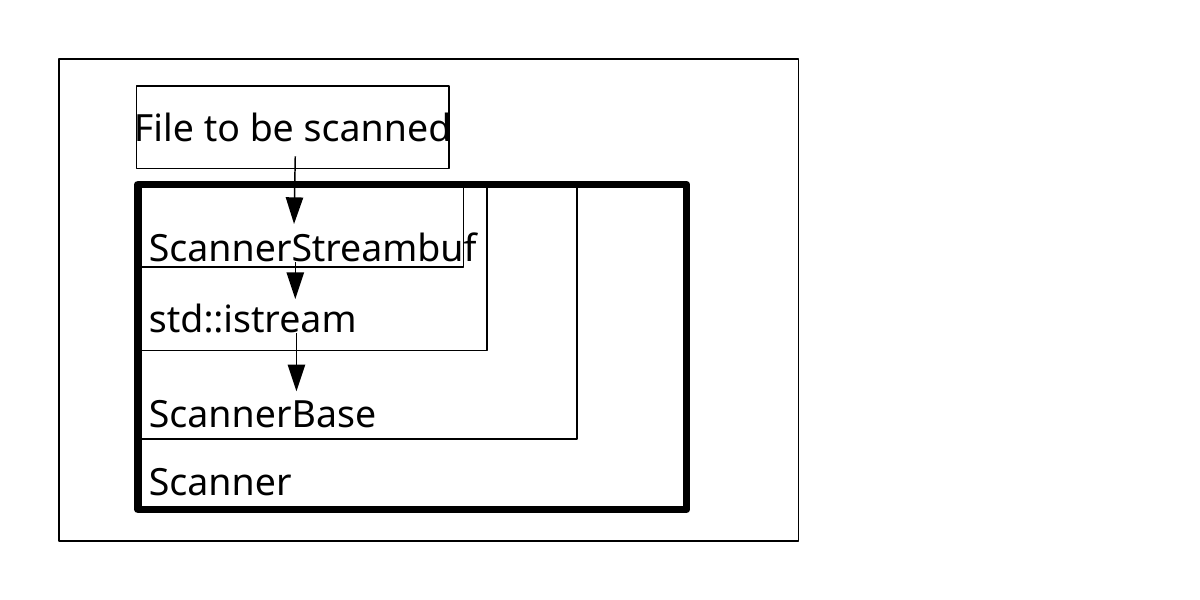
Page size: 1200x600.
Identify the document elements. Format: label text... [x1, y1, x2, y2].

text_box File to be scanned [136, 86, 450, 169]
text_box ScannerBase [134, 380, 371, 441]
text_box Scanner [142, 447, 296, 506]
text_box [59, 59, 799, 541]
text_box ScannerStreambuf [134, 214, 466, 275]
text_box std::istream [142, 285, 358, 346]
